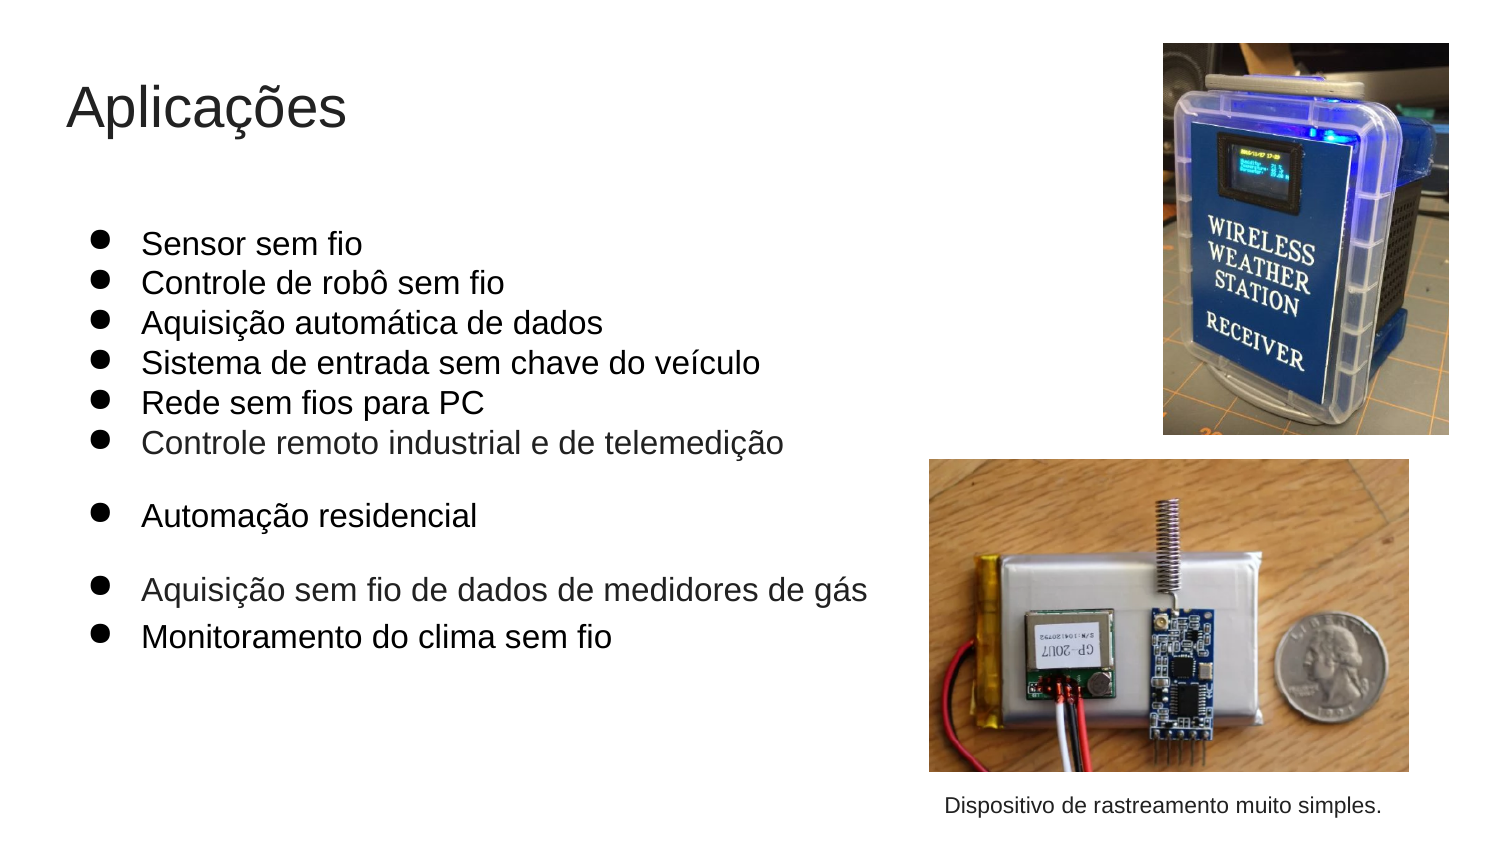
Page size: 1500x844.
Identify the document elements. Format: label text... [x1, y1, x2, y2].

picture [1163, 43, 1449, 435]
picture [929, 459, 1409, 771]
list Sensor sem fio Controle de robô sem fio Aquisição automática de dados Sistema de entrada sem chave do veículo Rede sem fios para PC Controle remoto industrial e de telemedição Automação residencial Aquisição sem fio de dados de medidores de gás Monitoramento do clima sem fio [51, 206, 1449, 768]
text_box Dispositivo de rastreamento muito simples. [929, 771, 1410, 832]
title Aplicações [51, 43, 1163, 167]
